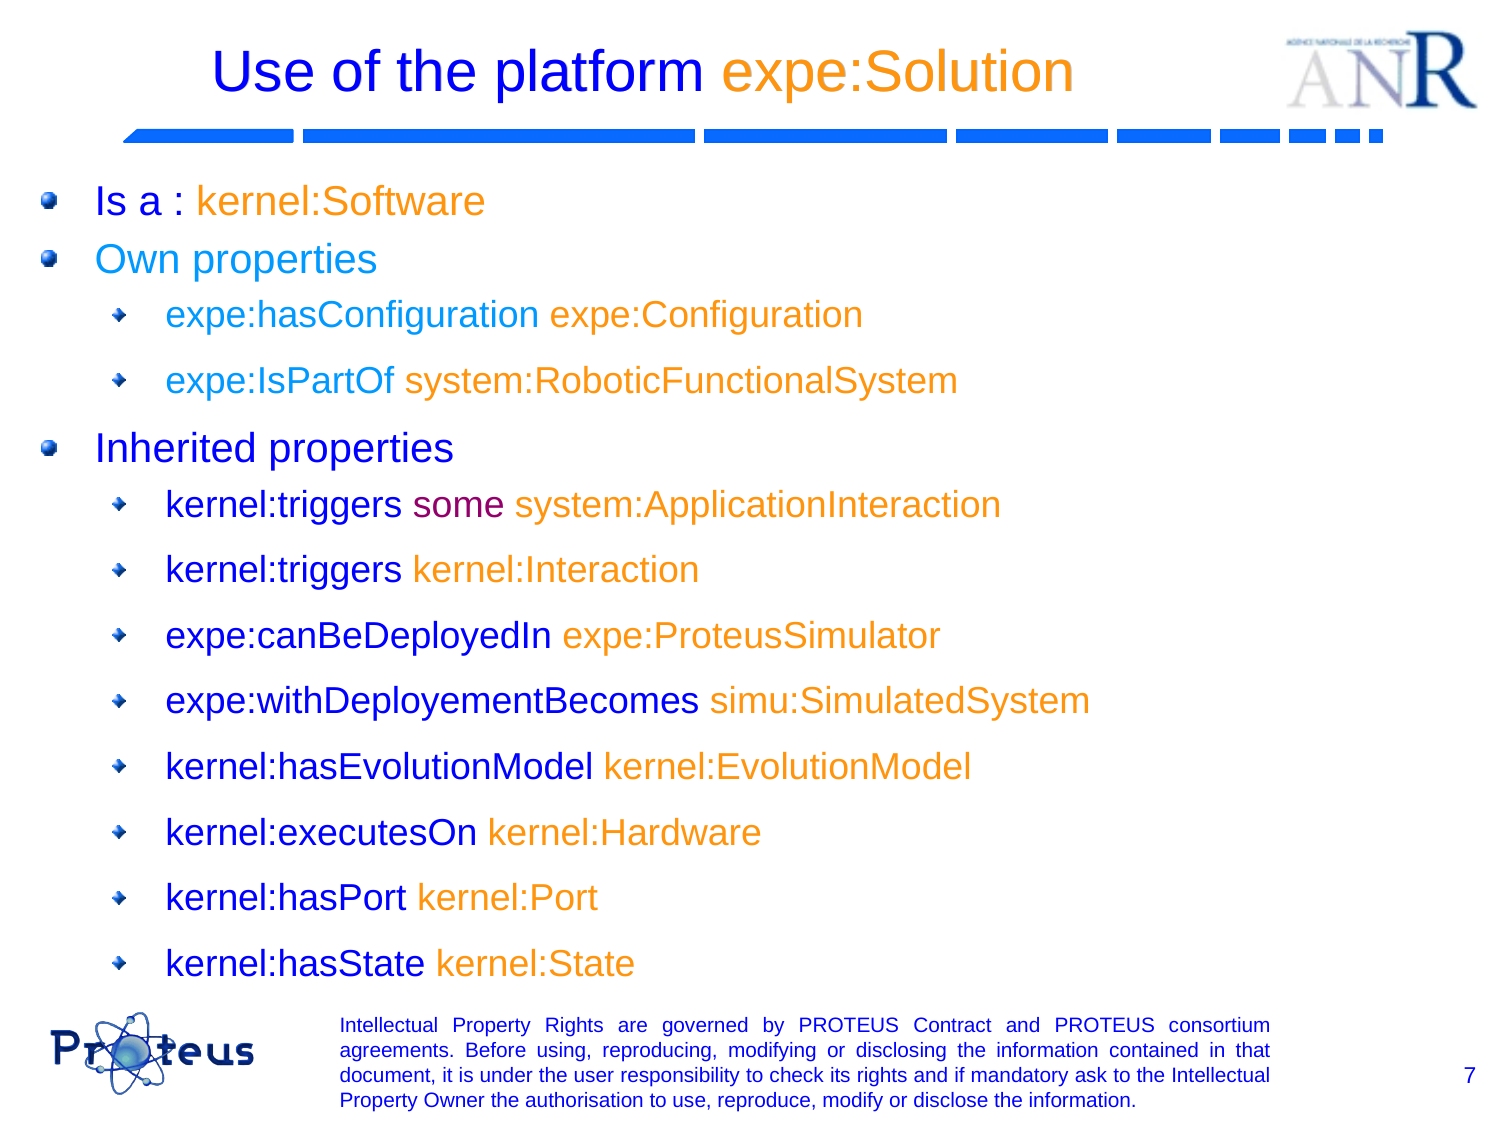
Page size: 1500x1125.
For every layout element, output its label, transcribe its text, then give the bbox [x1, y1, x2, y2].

list Is a : kernel:Software Own properties expe:hasConfiguration expe:Configuration expe:IsPartOf system:RoboticFunctionalSystem Inherited properties kernel:triggers some system:ApplicationInteraction kernel:triggers kernel:Interaction expe:canBeDeployedIn expe:ProteusSimulator expe:withDeployementBecomes simu:SimulatedSystem kernel:hasEvolutionModel kernel:EvolutionModel kernel:executesOn kernel:Hardware kernel:hasPort kernel:Port kernel:hasState kernel:State [23, 177, 1441, 990]
title Use of the platform expe:Solution [23, 19, 1264, 123]
picture [1281, 27, 1484, 115]
picture [35, 1003, 272, 1101]
